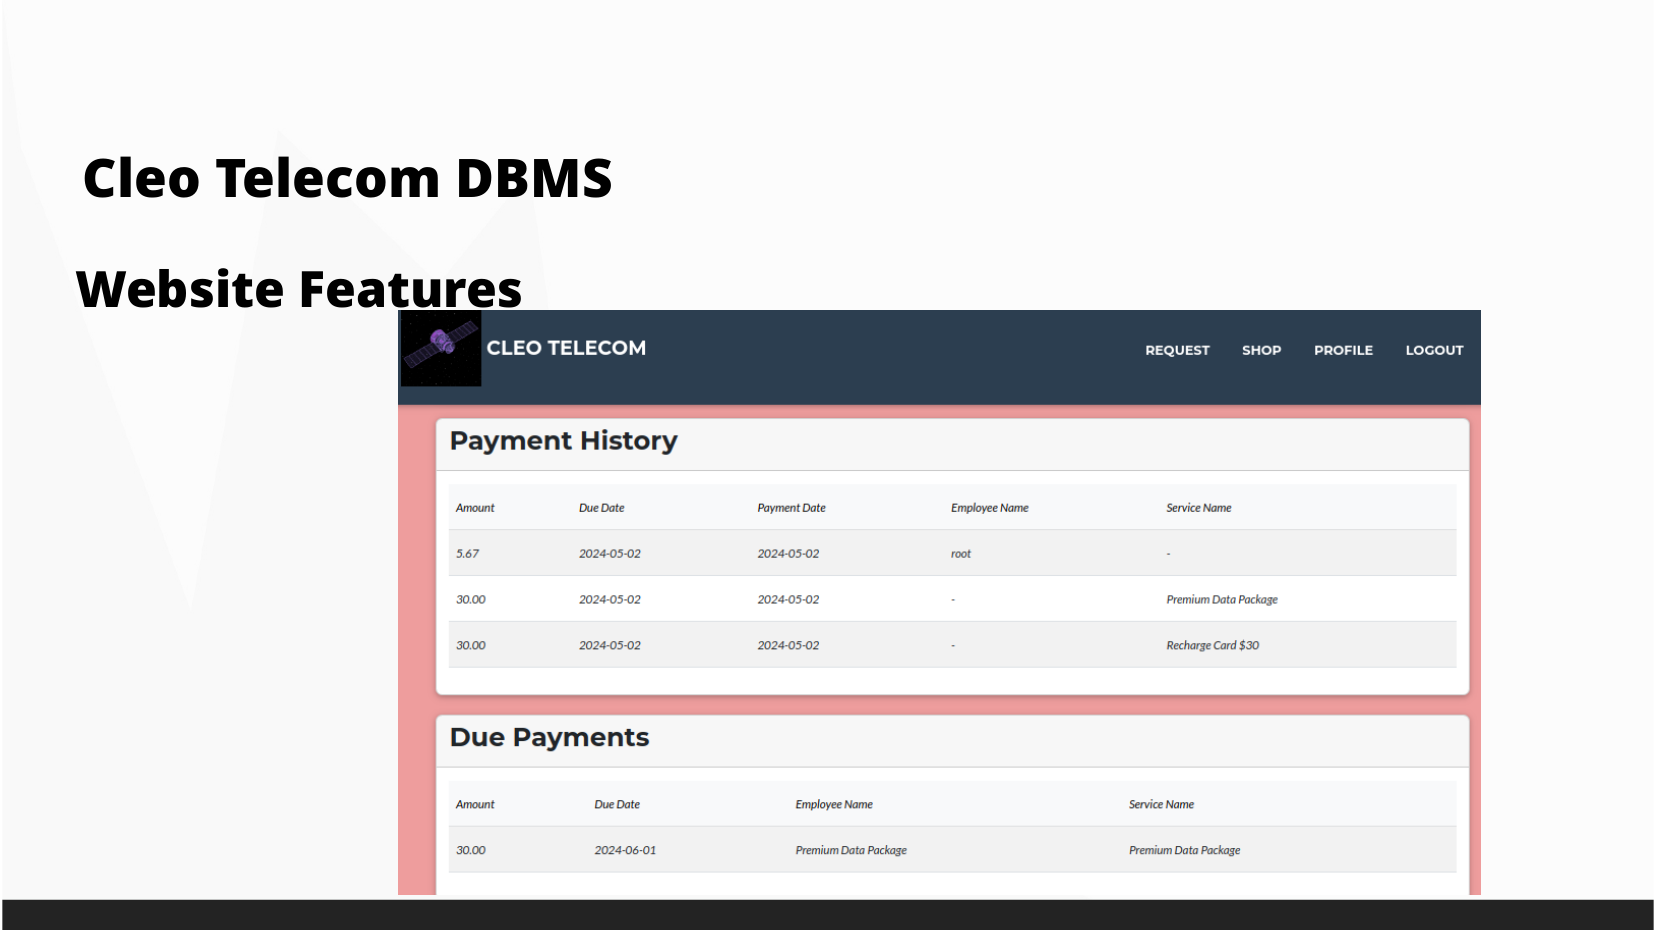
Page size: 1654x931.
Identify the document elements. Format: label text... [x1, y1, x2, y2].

title Cleo Telecom DBMS [82, 99, 1571, 255]
subtitle Website Features [75, 254, 1516, 662]
picture [2, 0, 1654, 931]
